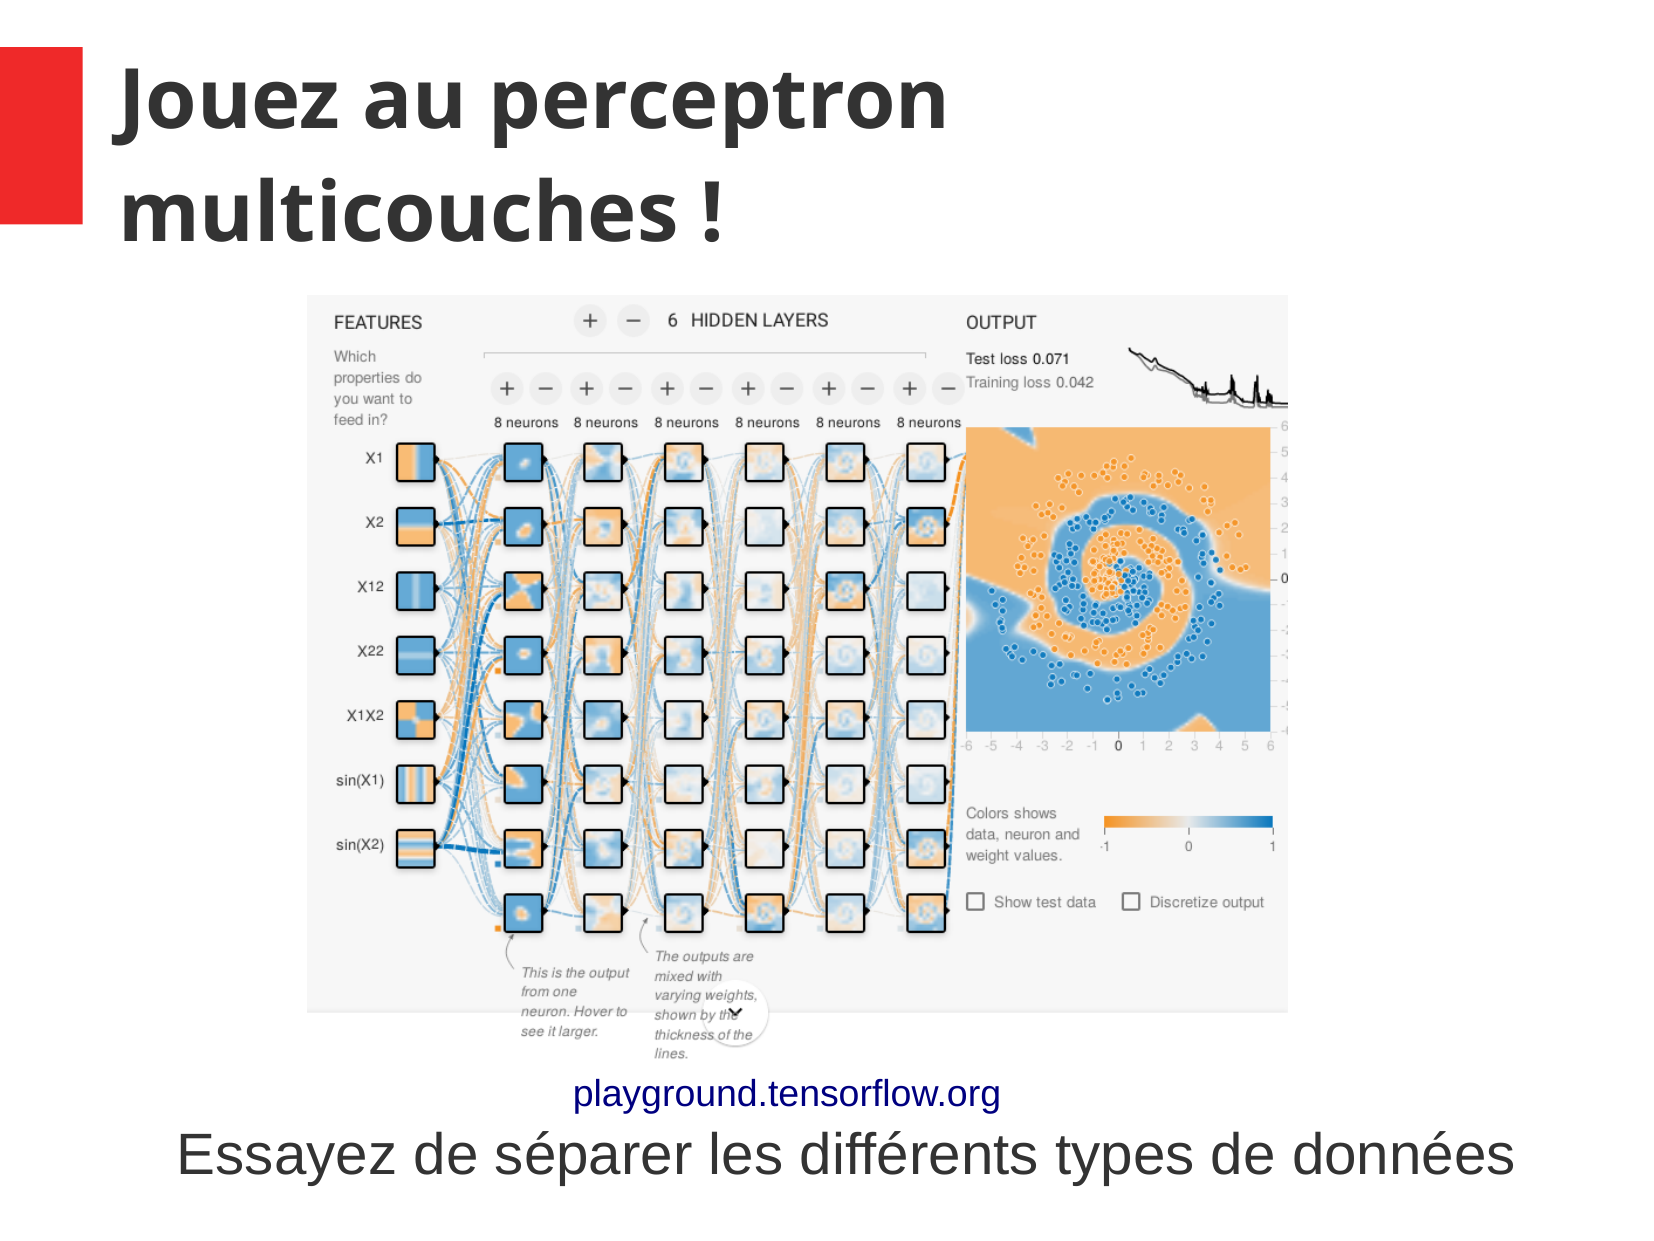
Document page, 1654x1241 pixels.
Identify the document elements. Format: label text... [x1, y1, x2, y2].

text_box playground.tensorflow.org [558, 1076, 1016, 1123]
text_box Essayez de séparer les différents types de données [106, 1122, 1548, 1202]
picture [307, 295, 1288, 1076]
title Jouez au perceptron multicouches ! [118, 49, 1571, 257]
